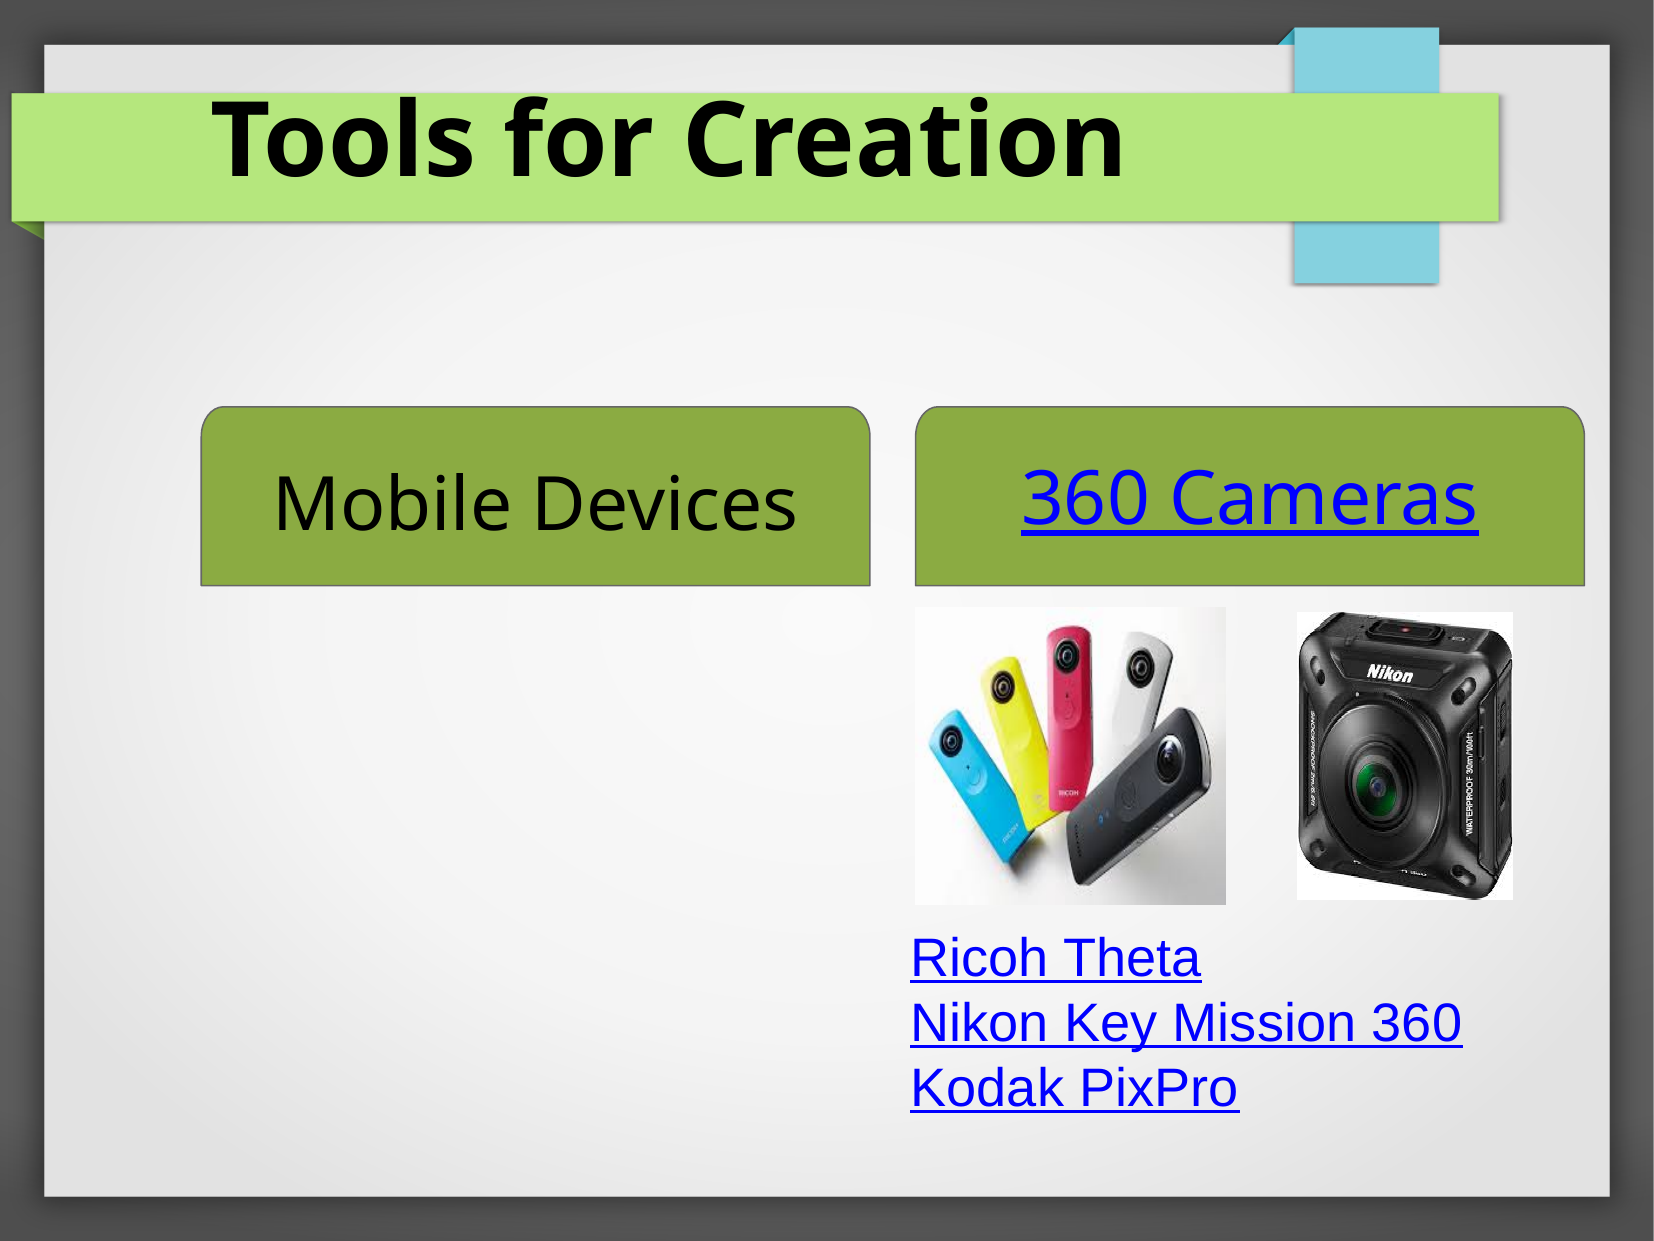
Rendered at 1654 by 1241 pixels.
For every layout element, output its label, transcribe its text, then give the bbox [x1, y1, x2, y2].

text_box [864, 416, 870, 586]
text_box [201, 416, 207, 586]
title Tools for Creation [195, 0, 1382, 213]
text_box Mobile Devices [207, 389, 864, 613]
picture [0, 0, 1654, 1241]
text_box [1578, 415, 1585, 586]
text_box [915, 415, 922, 586]
text_box Ricoh Theta Nikon Key Mission 360 Kodak PixPro [895, 907, 1564, 1234]
text_box 360 Cameras [922, 389, 1578, 613]
